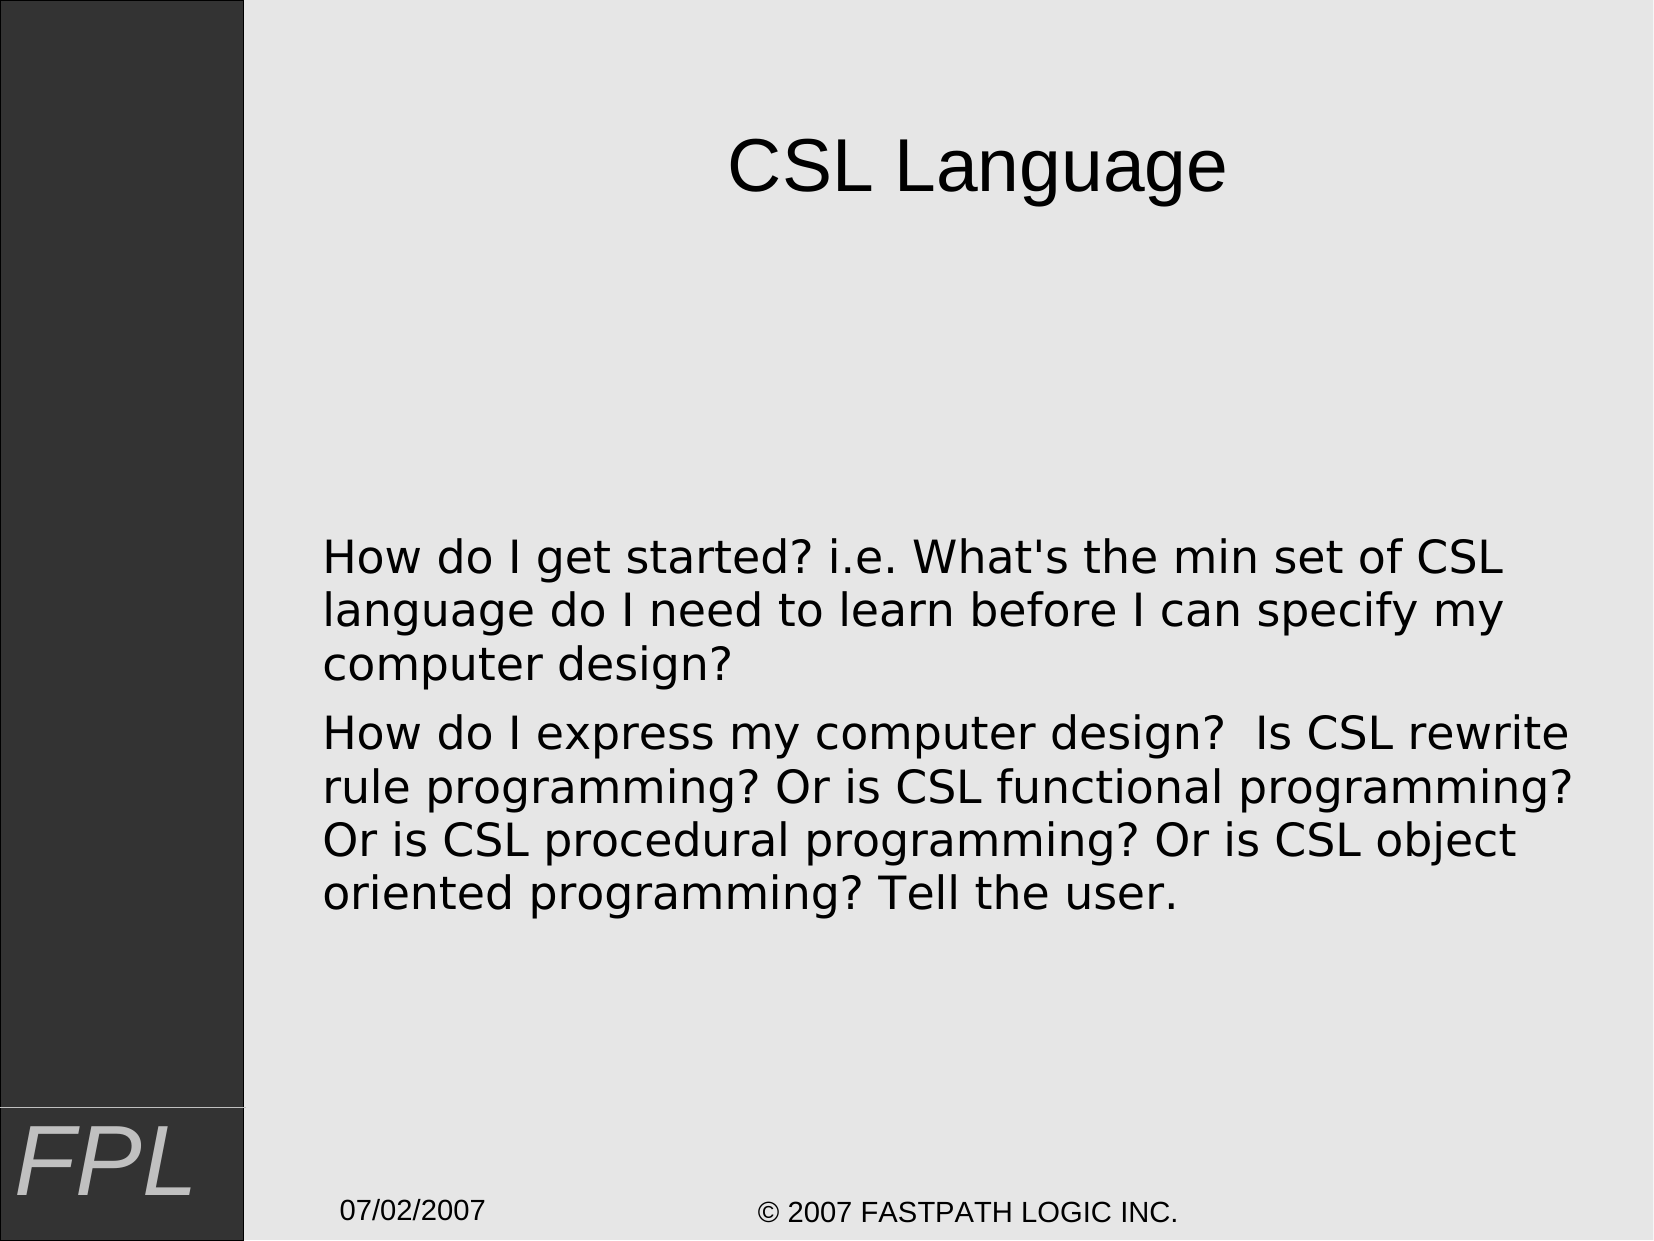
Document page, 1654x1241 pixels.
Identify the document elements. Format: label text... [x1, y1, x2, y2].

title CSL Language [427, 57, 1530, 272]
subtitle How do I get started? i.e. What's the min set of CSL language do I need to learn before I can specify my computer design? How do I express my computer design? Is CSL rewrite rule programming? Or is CSL functional programming? Or is CSL procedural programming? Or is CSL object oriented programming? Tell the user. [322, 272, 1635, 1179]
